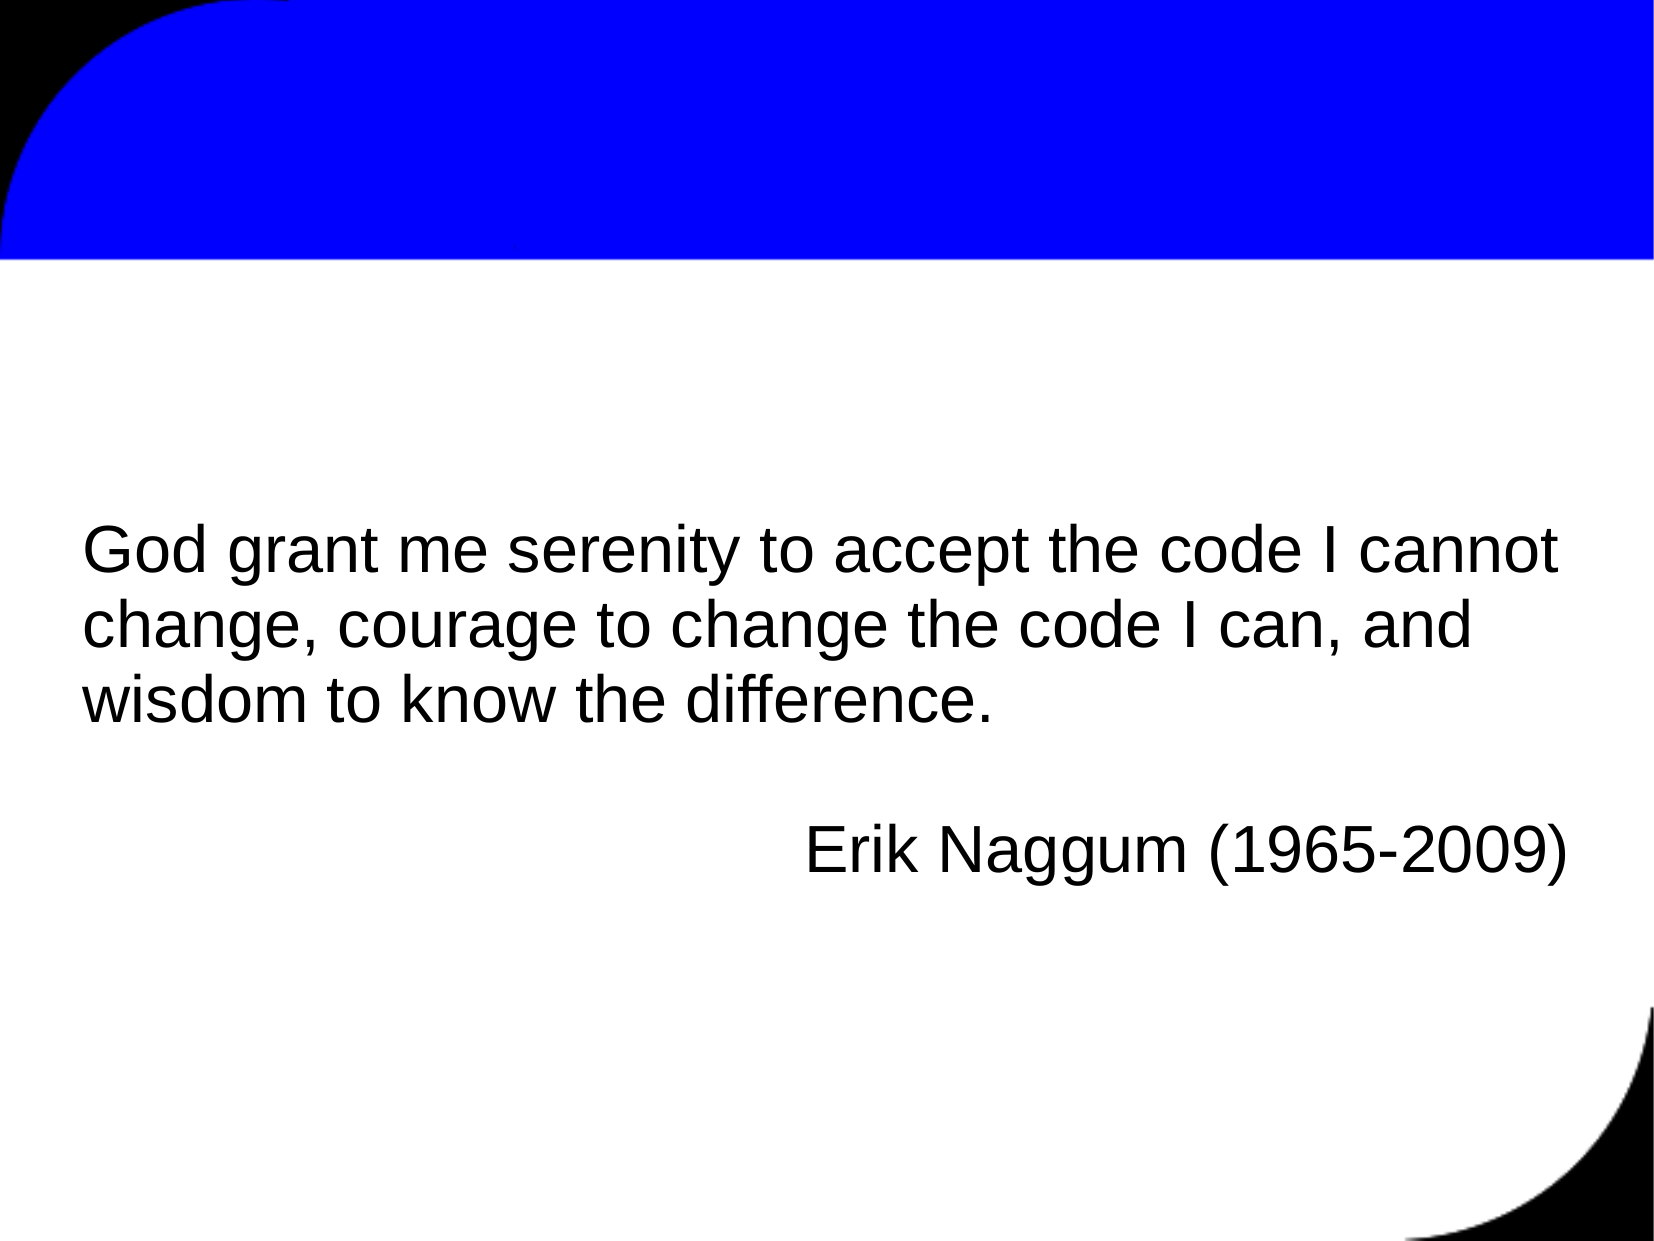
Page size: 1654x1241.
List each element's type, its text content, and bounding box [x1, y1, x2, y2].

subtitle God grant me serenity to accept the code I cannot change, courage to change the code I can, and wisdom to know the difference. Erik Naggum (1965-2009) [82, 290, 1571, 1109]
picture [0, 0, 1654, 1241]
